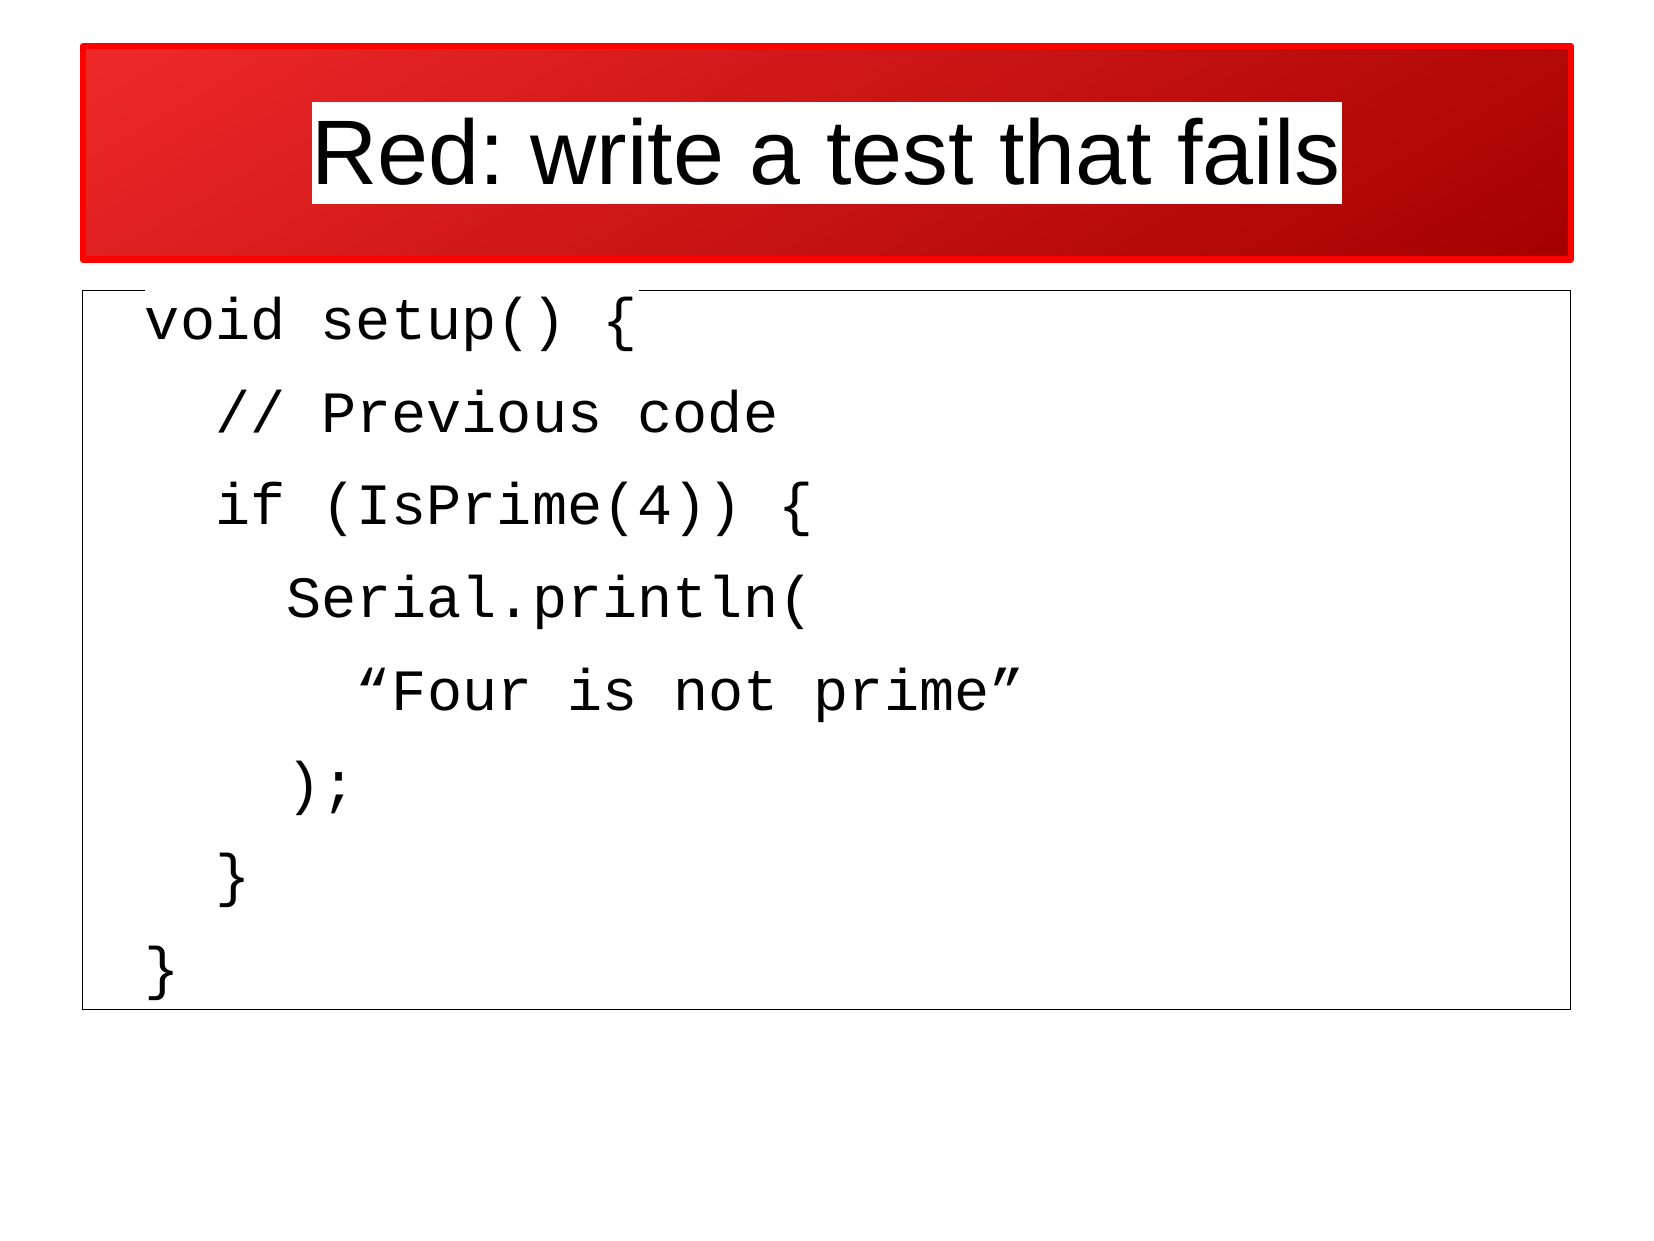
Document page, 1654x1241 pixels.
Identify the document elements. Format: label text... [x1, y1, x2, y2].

list void setup() { // Previous code if (IsPrime(4)) { Serial.println( “Four is not prime” ); } } [82, 290, 1571, 1010]
title Red: write a test that fails [82, 46, 1571, 260]
